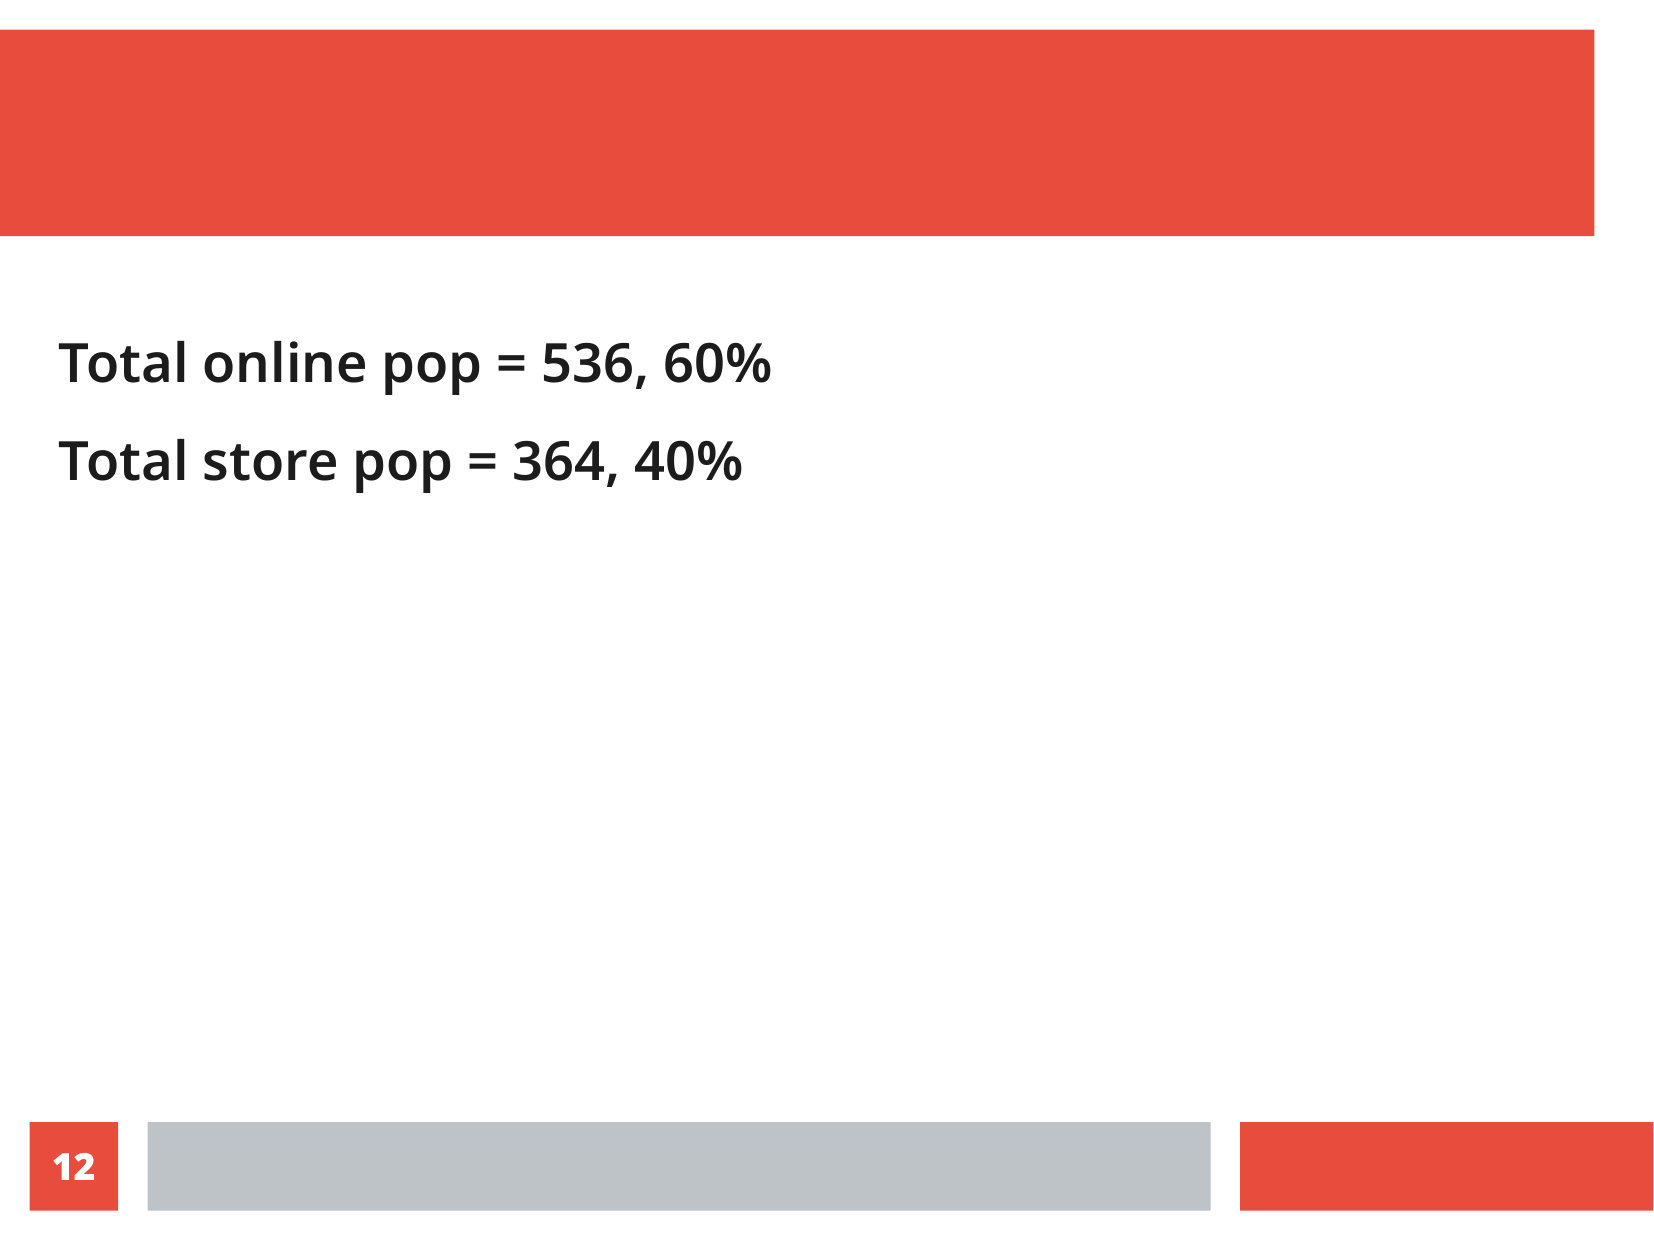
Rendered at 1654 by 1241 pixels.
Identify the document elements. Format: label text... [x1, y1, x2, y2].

list Total online pop = 536, 60% Total store pop = 364, 40% [59, 324, 1565, 1093]
